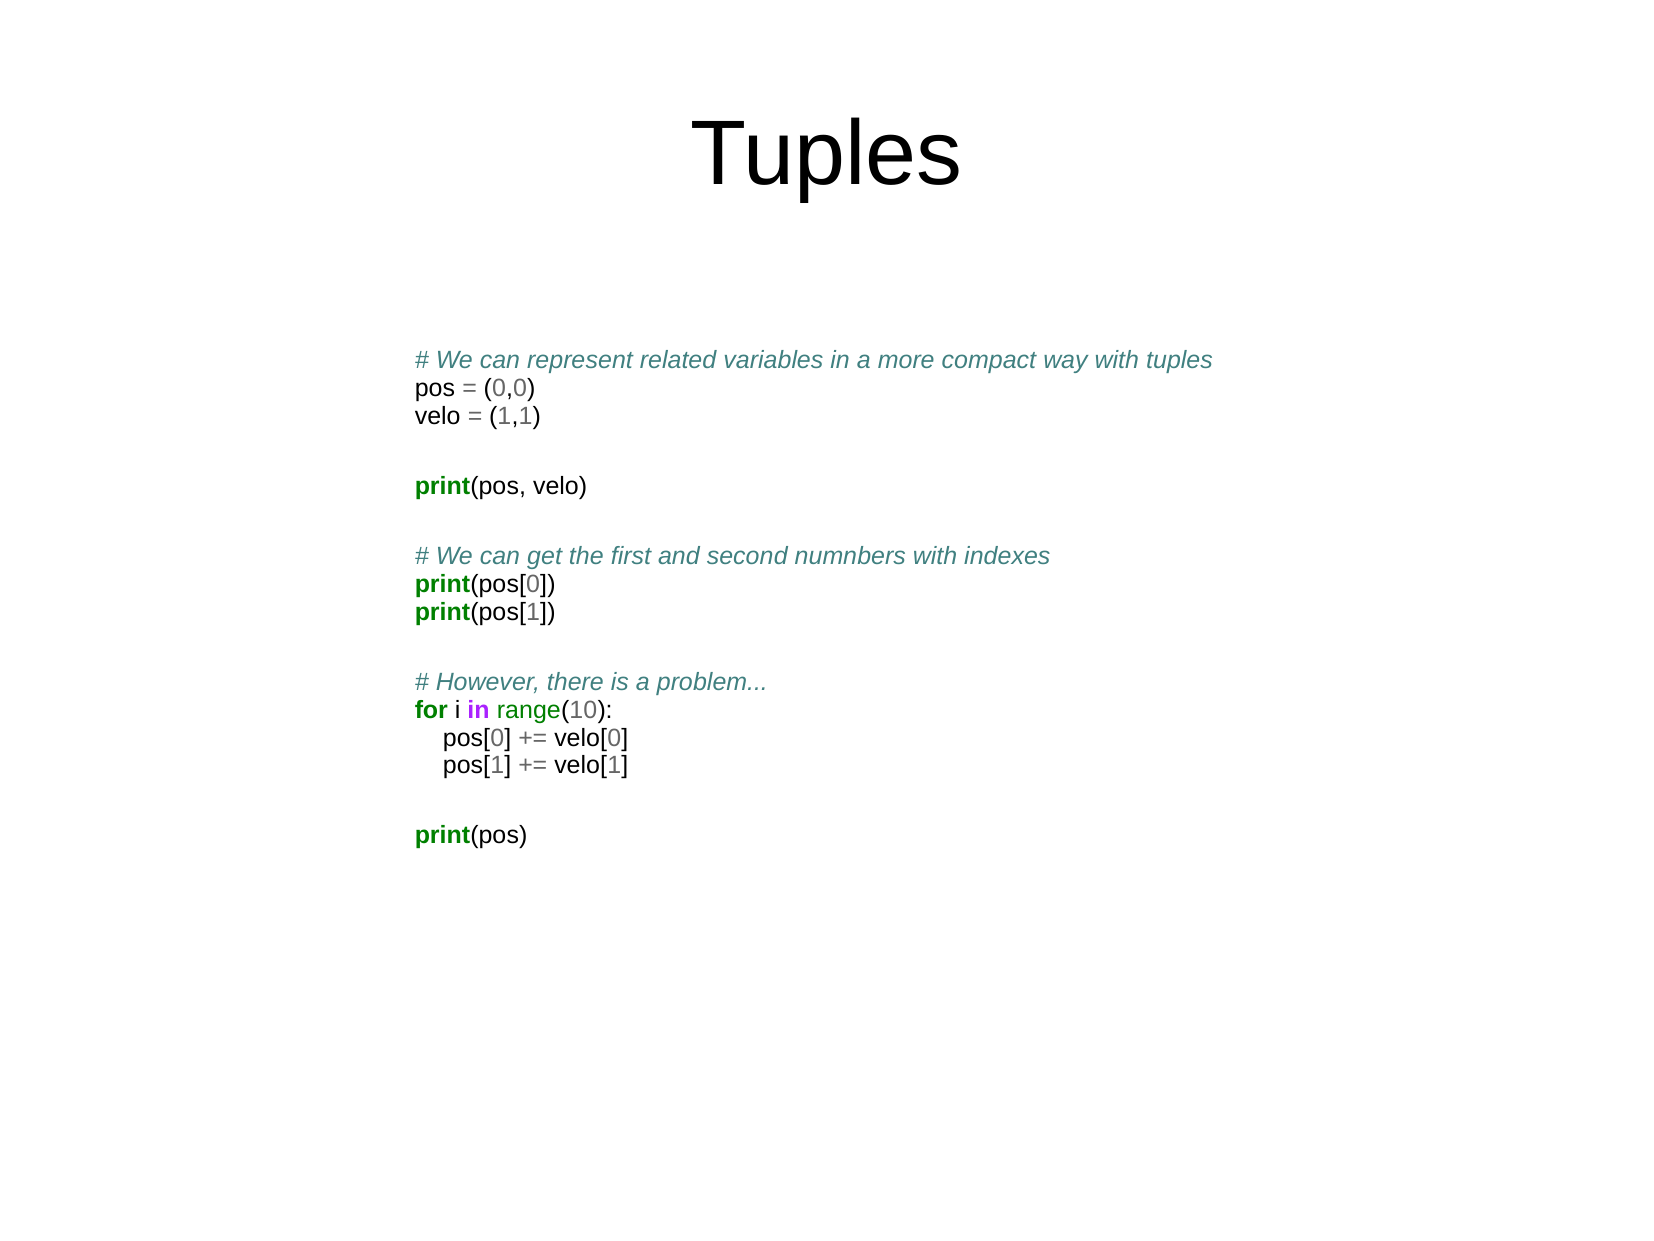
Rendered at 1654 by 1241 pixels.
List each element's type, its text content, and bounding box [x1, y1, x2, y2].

title Tuples [82, 49, 1571, 257]
text_box # We can represent related variables in a more compact way with tuples pos = (0,0) velo = (1,1) print(pos, velo) # We can get the first and second numnbers with indexes print(pos[0]) print(pos[1]) # However, there is a problem... for i in range(10): pos[0] += velo[0] pos[1] += velo[1] print(pos) [400, 338, 1254, 903]
